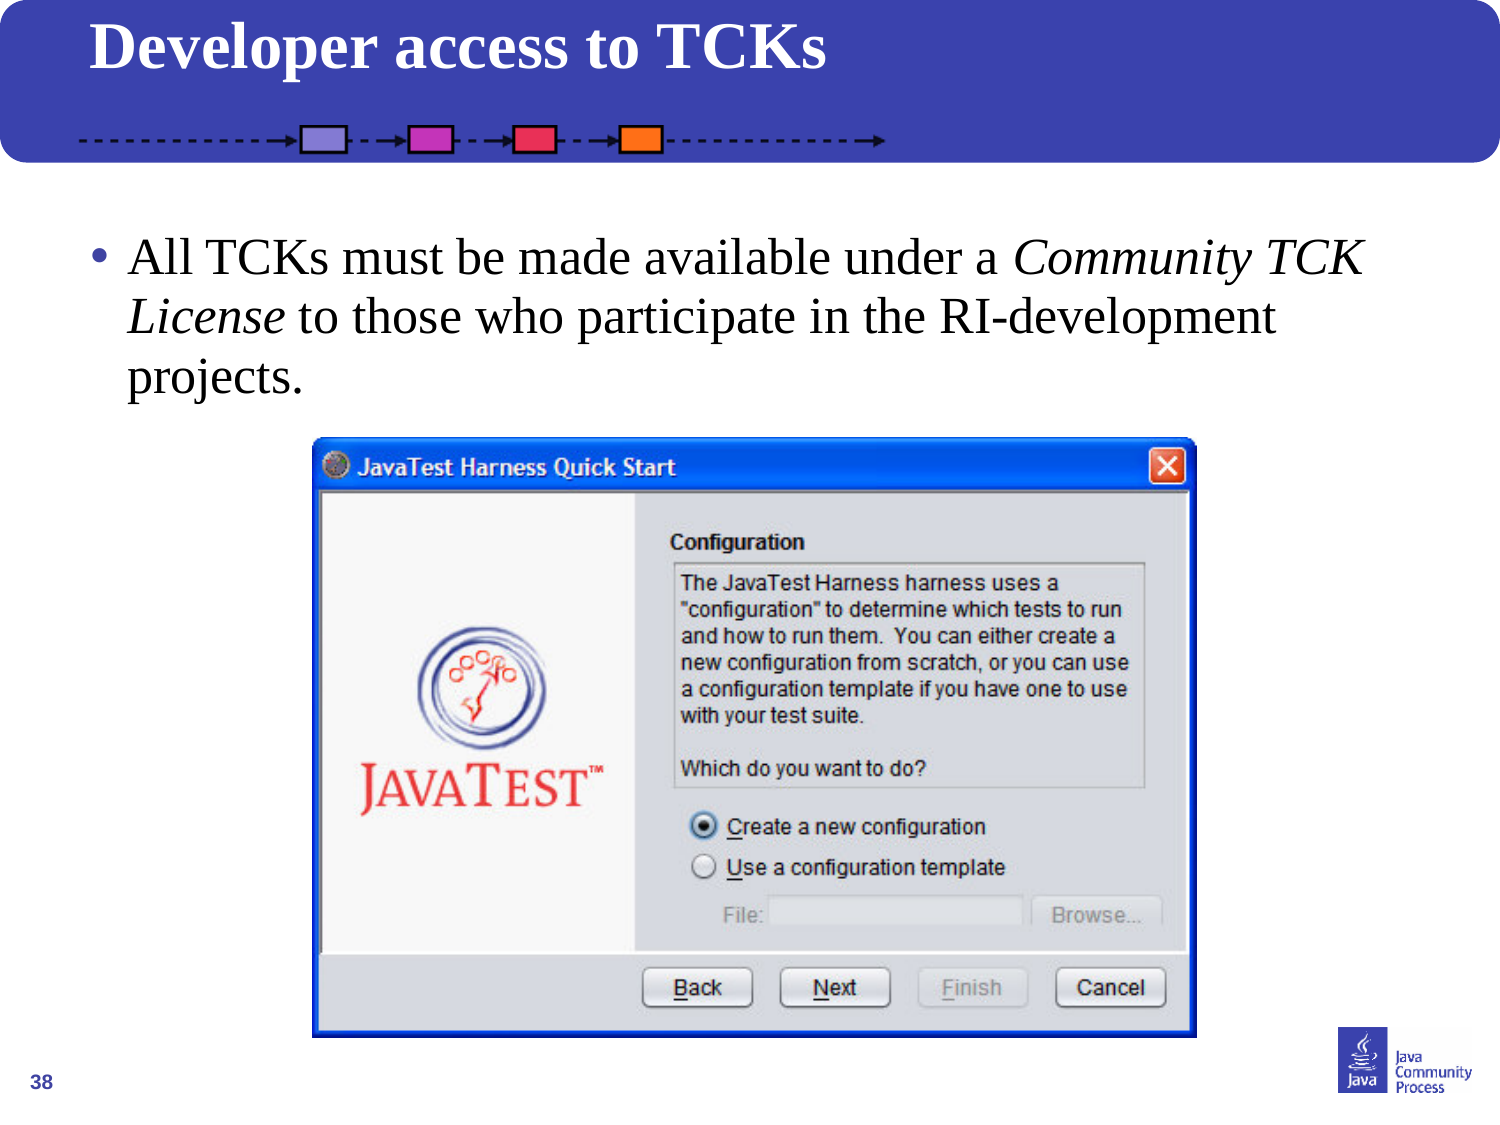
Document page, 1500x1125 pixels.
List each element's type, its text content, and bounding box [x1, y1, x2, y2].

picture [312, 437, 1197, 1038]
picture [70, 125, 897, 156]
picture [1337, 1026, 1472, 1093]
title Developer access to TCKs [75, 0, 1391, 143]
list All TCKs must be made available under a Community TCK License to those who participate in the RI-development projects. [75, 219, 1425, 1061]
